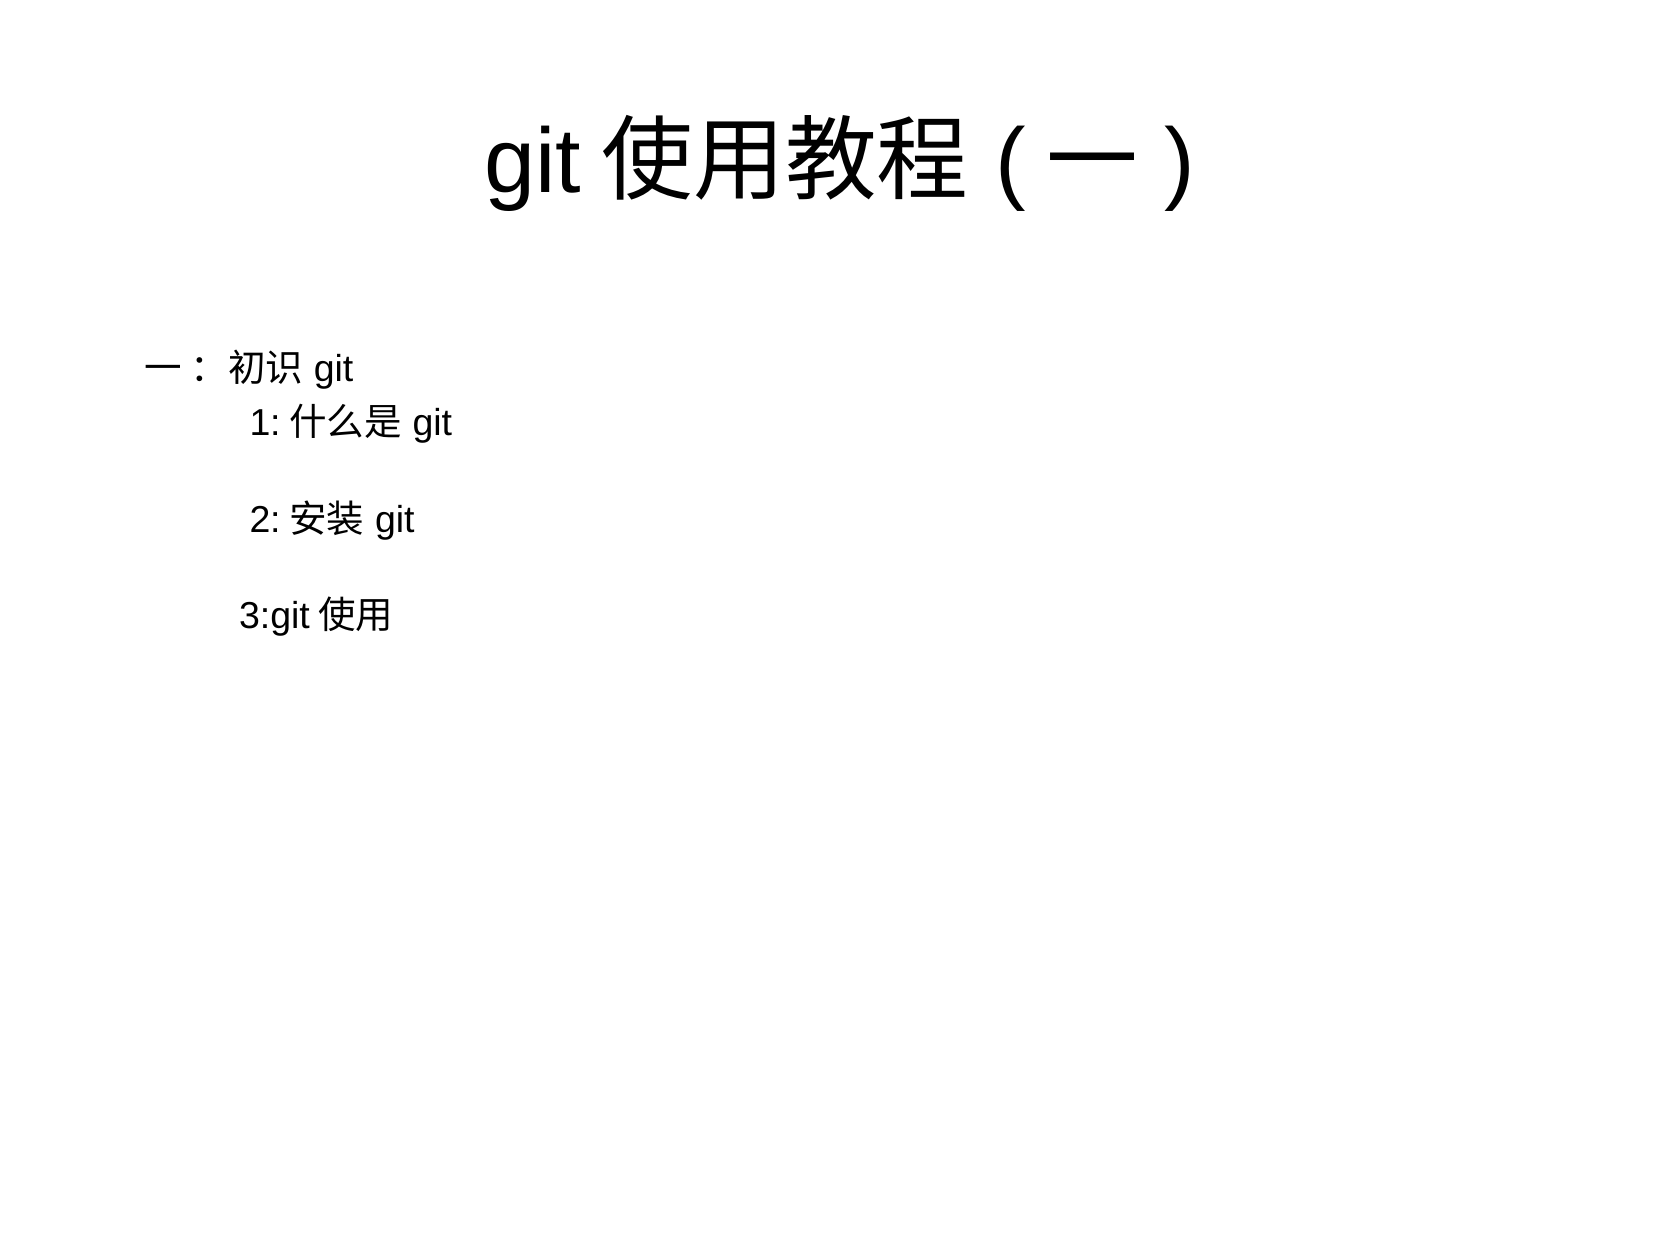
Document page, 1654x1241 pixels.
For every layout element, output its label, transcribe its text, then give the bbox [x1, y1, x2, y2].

text_box 一 ：初识git 1:什么是git 2:安装git 3:git使用 [129, 330, 1524, 692]
title git使用教程(一) [82, 49, 1571, 257]
